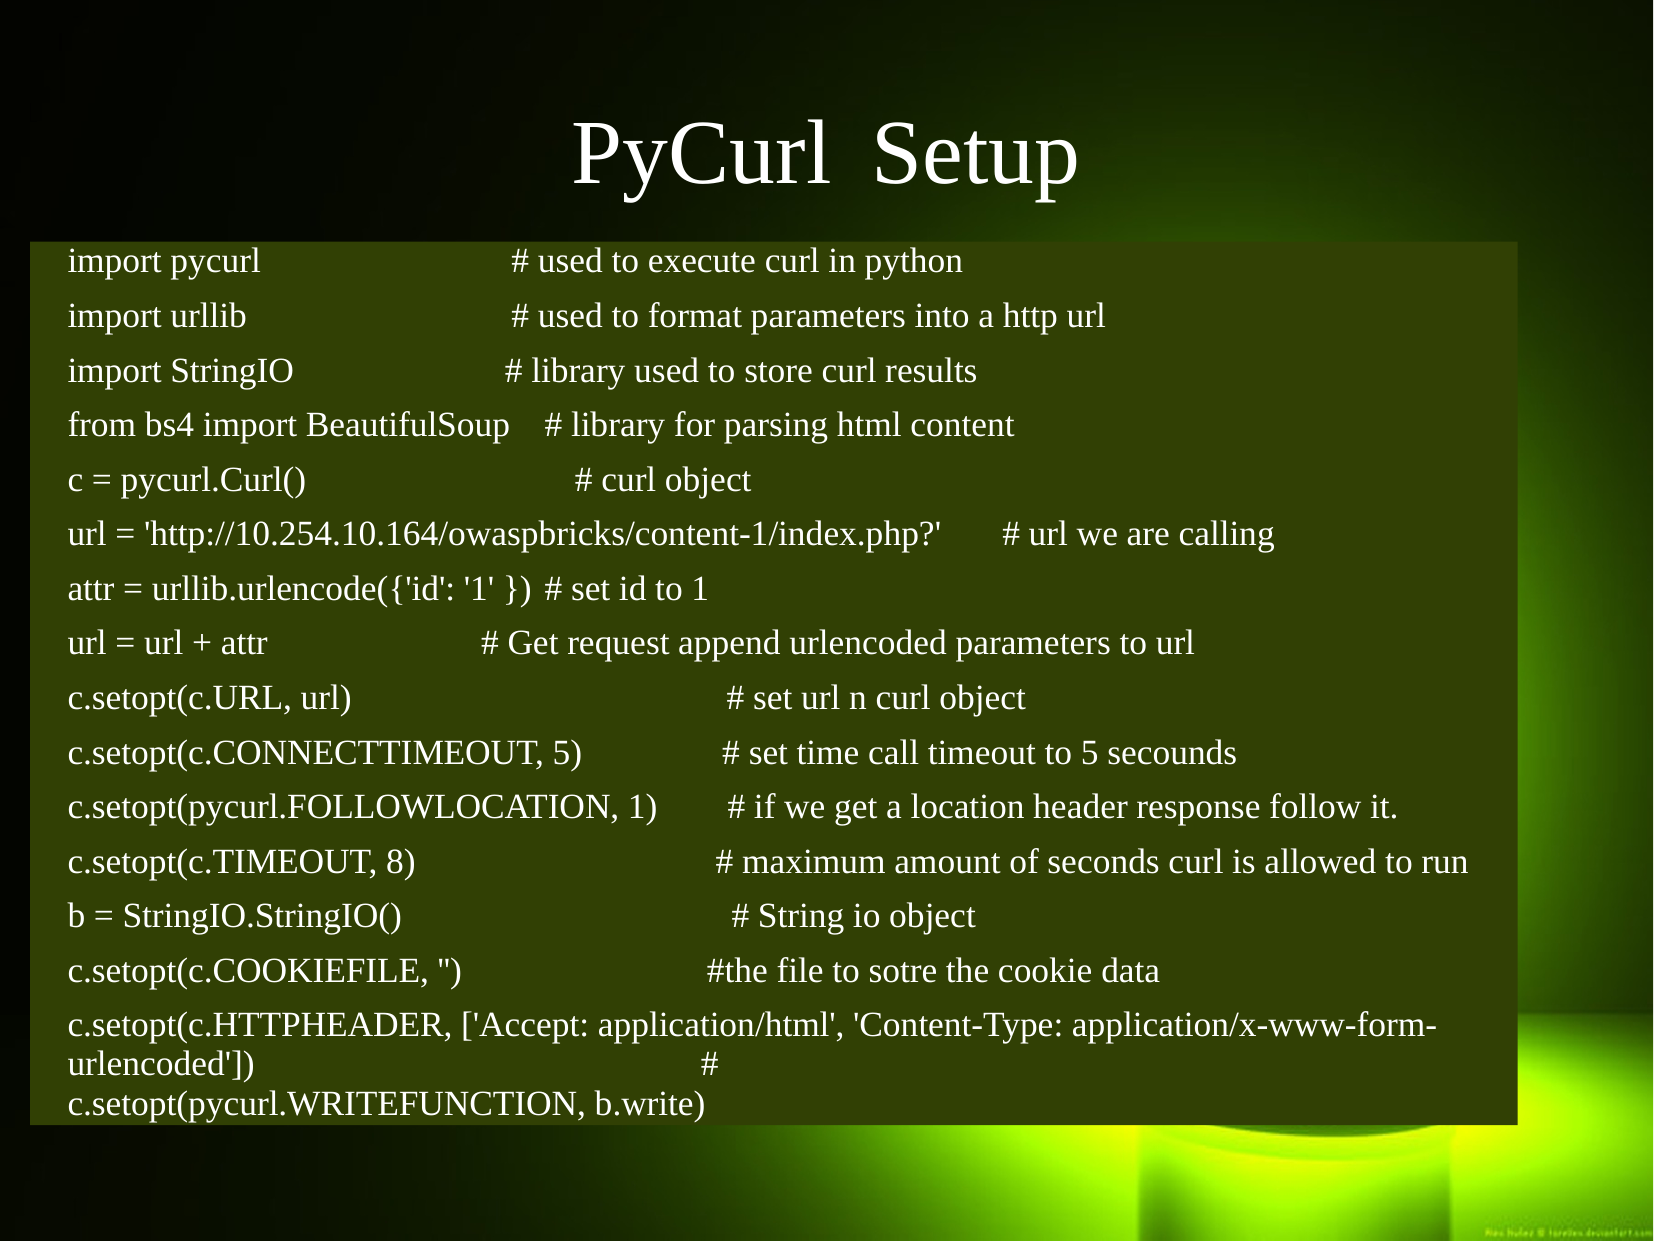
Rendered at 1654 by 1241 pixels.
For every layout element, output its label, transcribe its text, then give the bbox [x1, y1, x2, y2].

list import pycurl # used to execute curl in python import urllib # used to format parameters into a http url import StringIO # library used to store curl results from bs4 import BeautifulSoup # library for parsing html content c = pycurl.Curl() # curl object url = 'http://10.254.10.164/owaspbricks/content-1/index.php?' # url we are calling attr = urllib.urlencode({'id': '1' }) # set id to 1 url = url + attr # Get request append urlencoded parameters to url c.setopt(c.URL, url) # set url n curl object c.setopt(c.CONNECTTIMEOUT, 5) # set time call timeout to 5 secounds c.setopt(pycurl.FOLLOWLOCATION, 1) # if we get a location header response follow it. c.setopt(c.TIMEOUT, 8) # maximum amount of seconds curl is allowed to run b = StringIO.StringIO() # String io object c.setopt(c.COOKIEFILE, '') #the file to sotre the cookie data c.setopt(c.HTTPHEADER, ['Accept: application/html', 'Content-Type: application/x-www-form-urlencoded']) # c.setopt(pycurl.WRITEFUNCTION, b.write) [30, 241, 1518, 1126]
title PyCurl Setup [82, 49, 1571, 257]
picture [0, 0, 1654, 1241]
